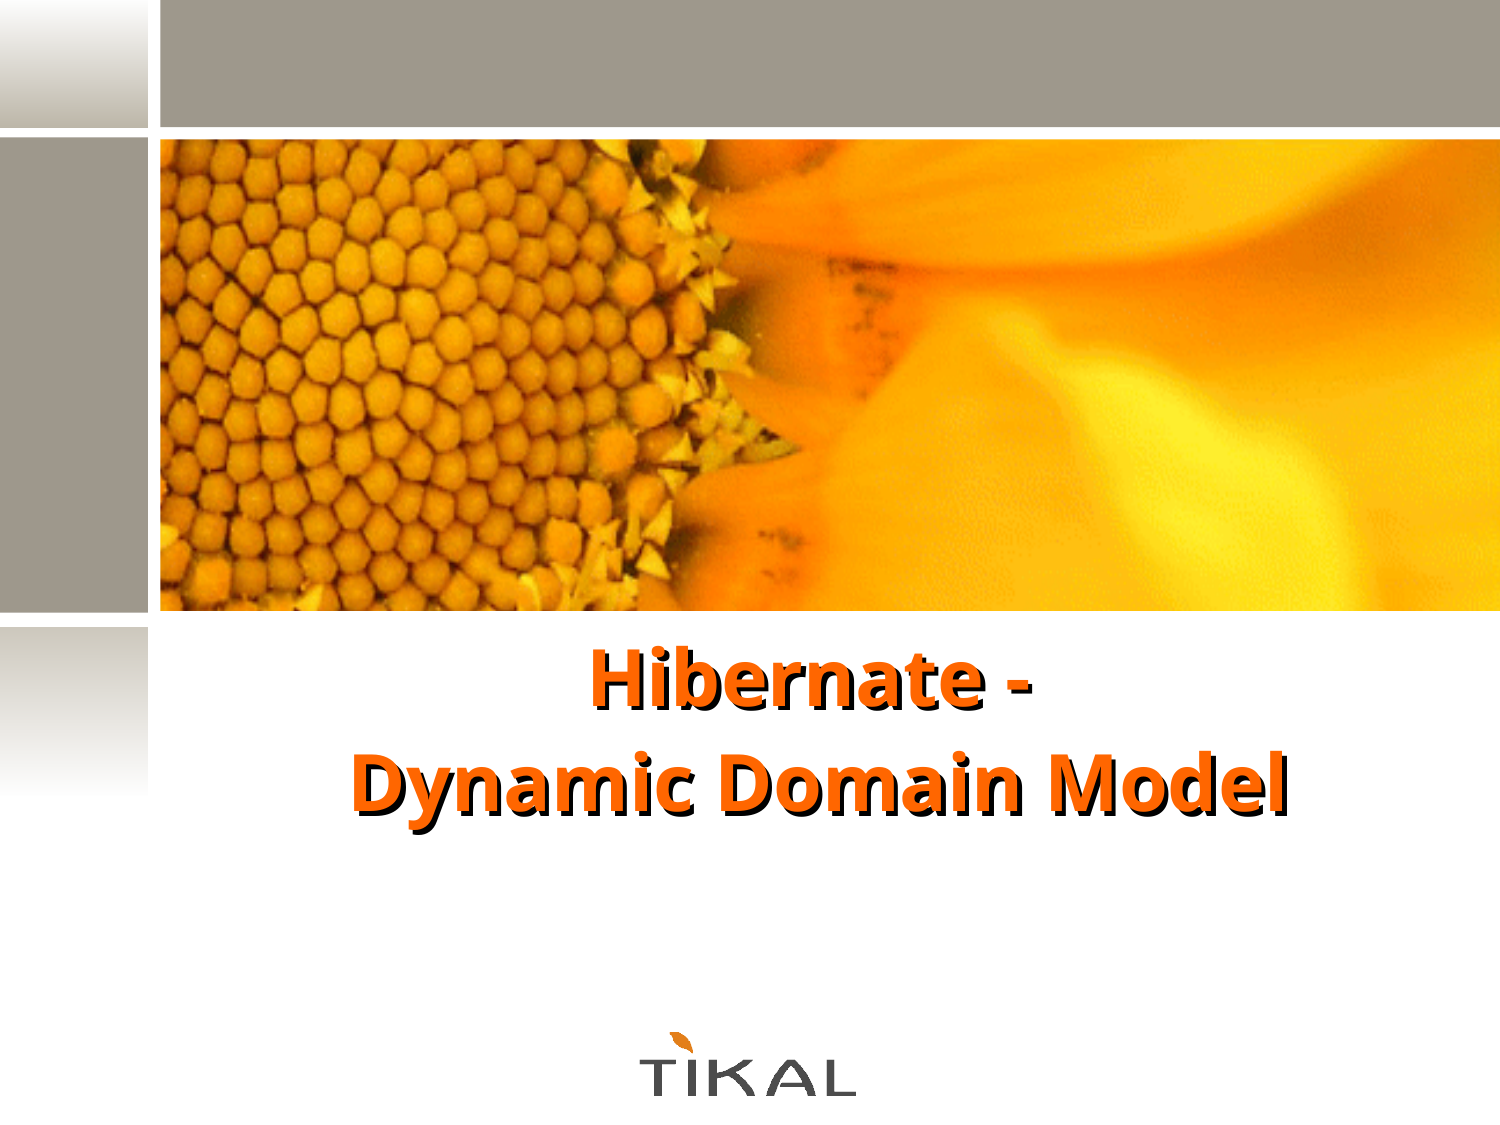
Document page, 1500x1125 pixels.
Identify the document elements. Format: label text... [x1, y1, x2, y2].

picture [622, 1003, 873, 1124]
title Hibernate - Dynamic Domain Model [150, 630, 1488, 932]
picture [160, 139, 1500, 611]
